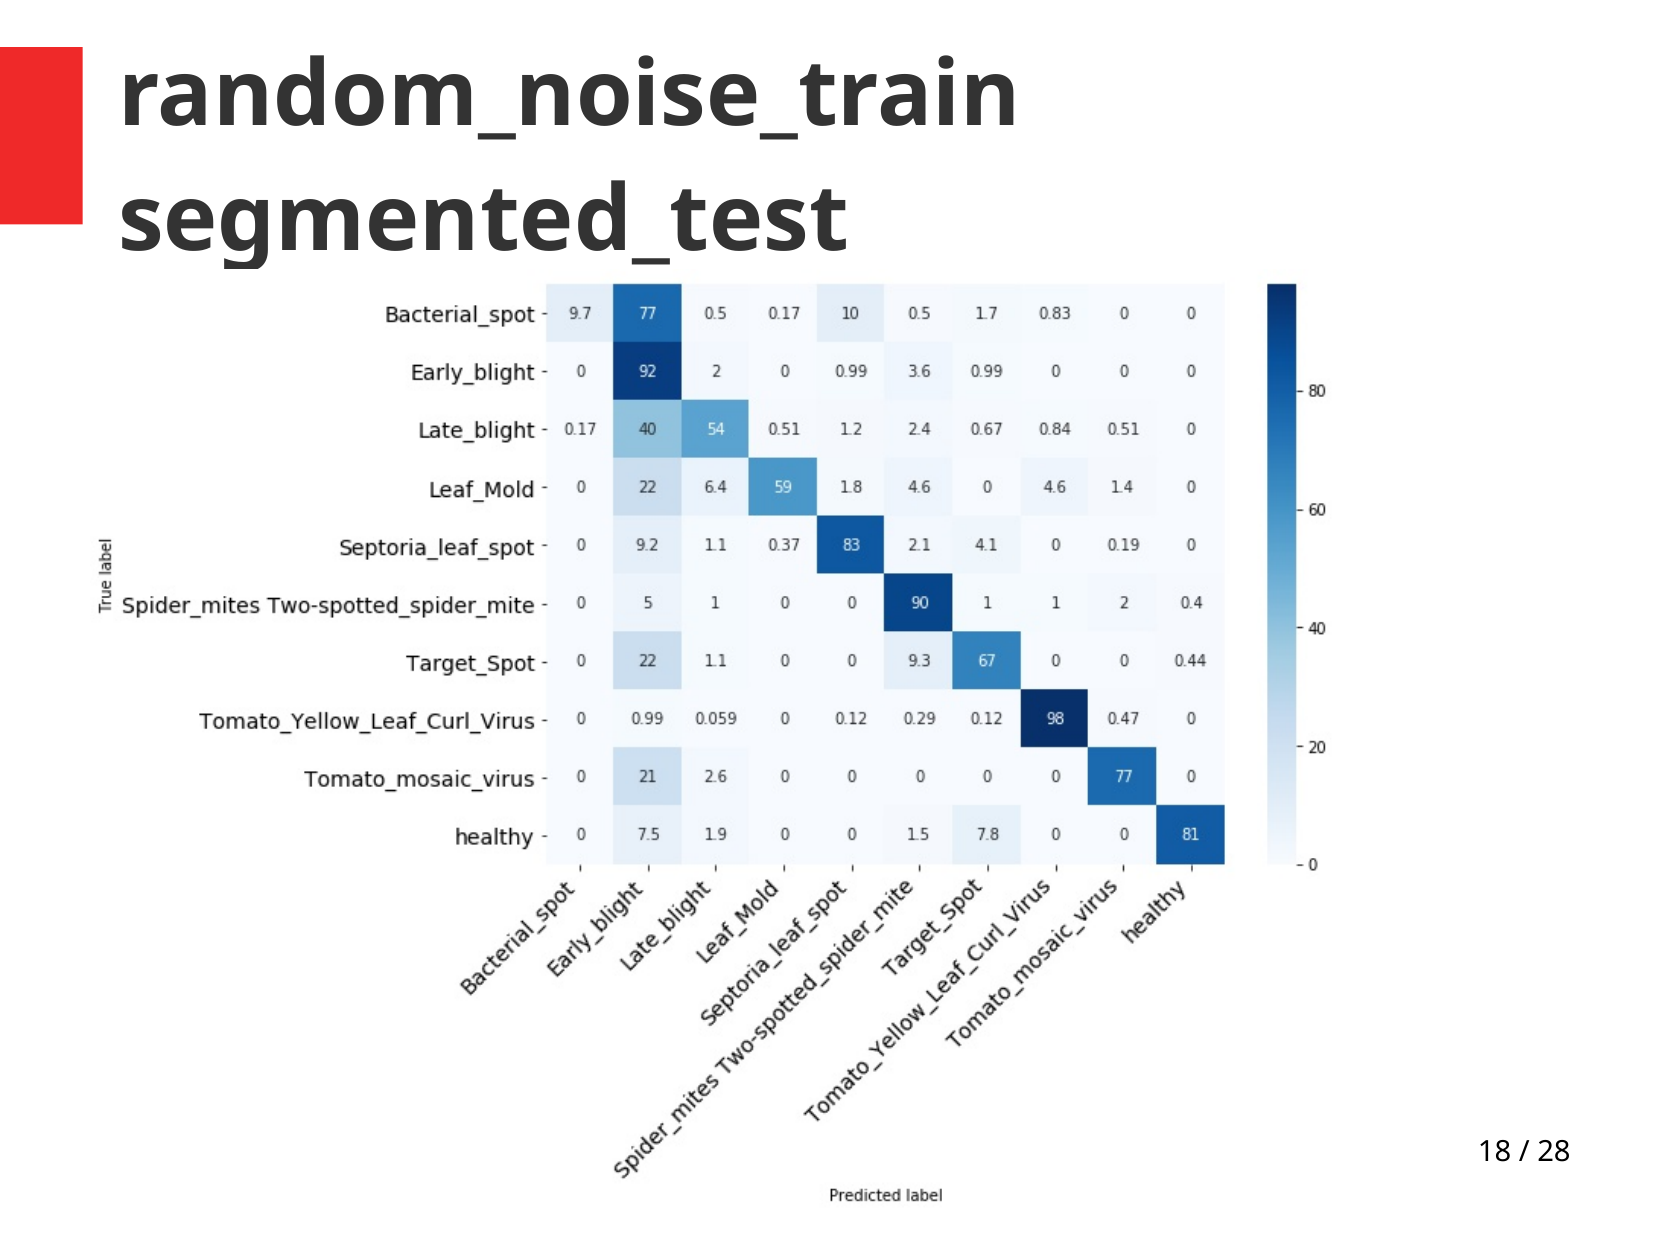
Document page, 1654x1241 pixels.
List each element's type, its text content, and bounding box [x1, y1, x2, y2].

picture [90, 269, 1336, 1215]
title random_noise_train segmented_test [118, 45, 1571, 260]
